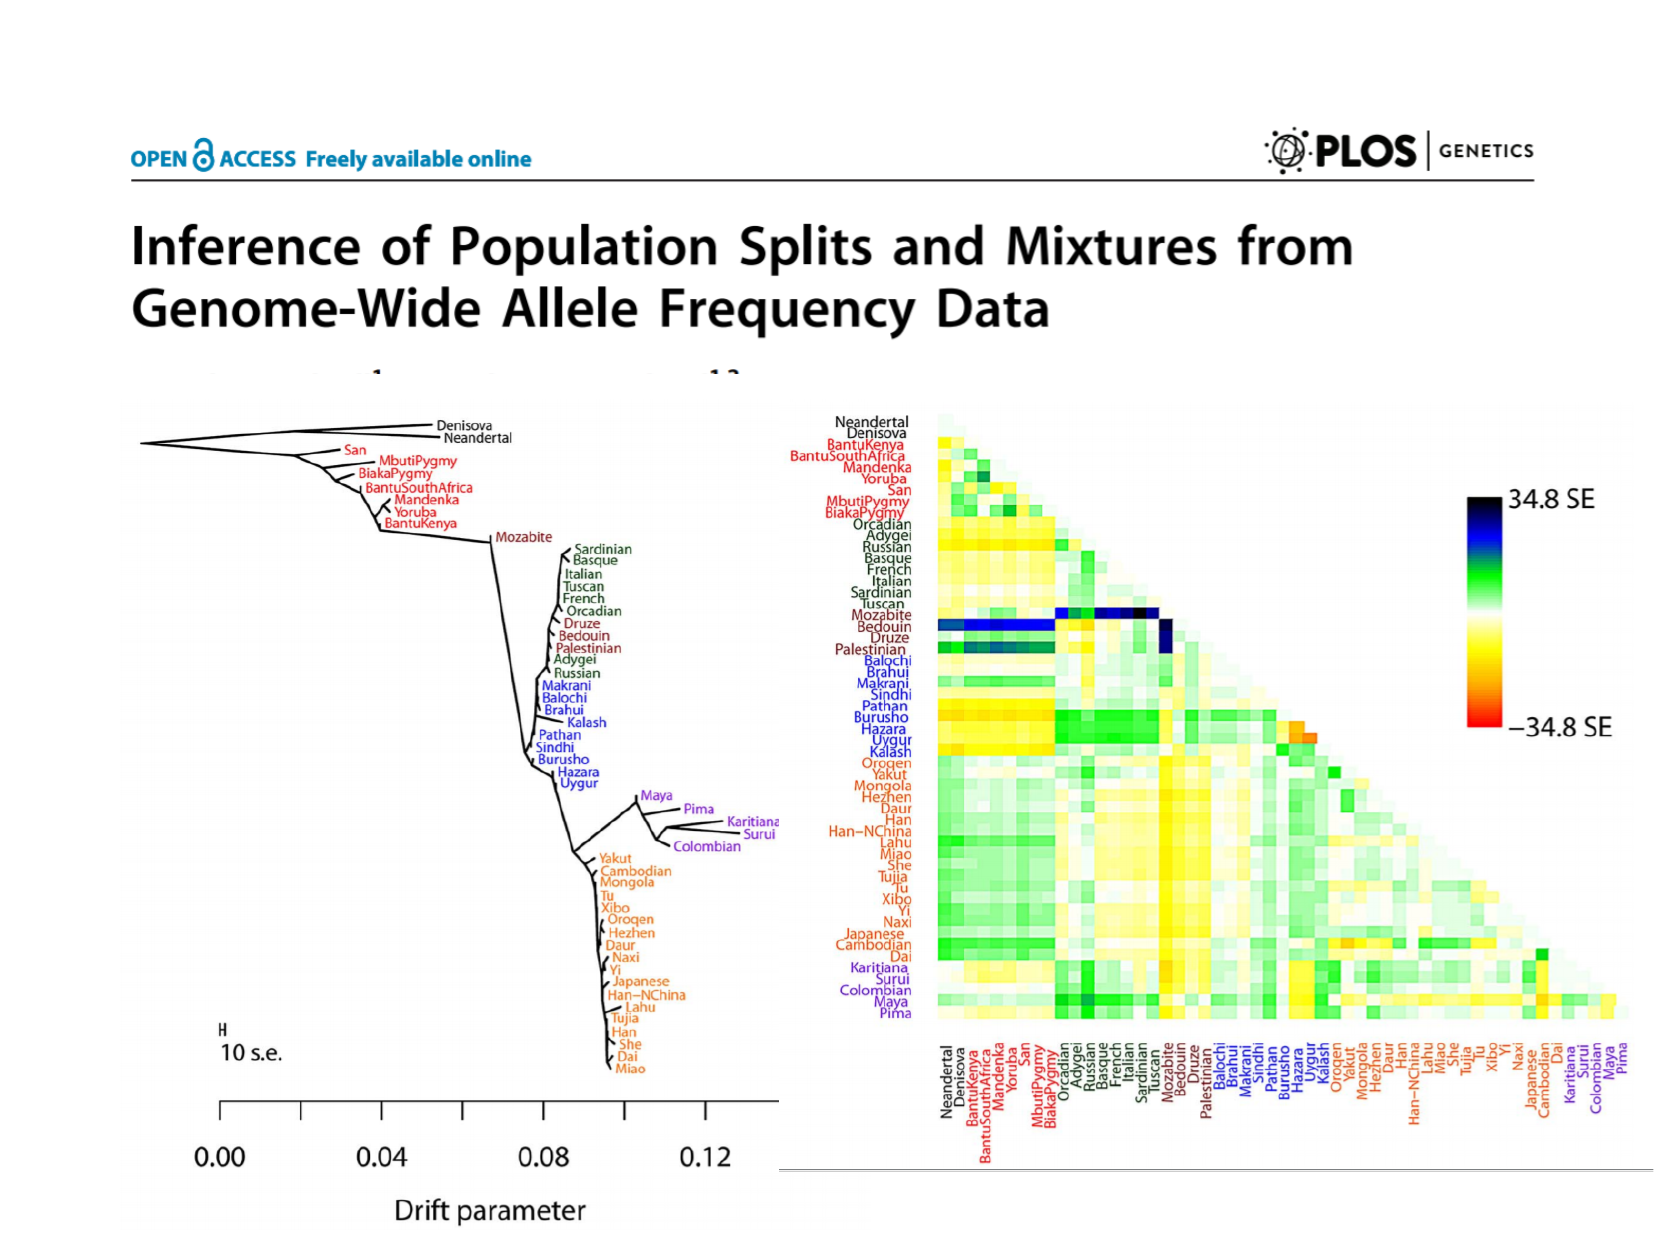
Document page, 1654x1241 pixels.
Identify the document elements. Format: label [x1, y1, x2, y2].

picture [90, 103, 1654, 1231]
